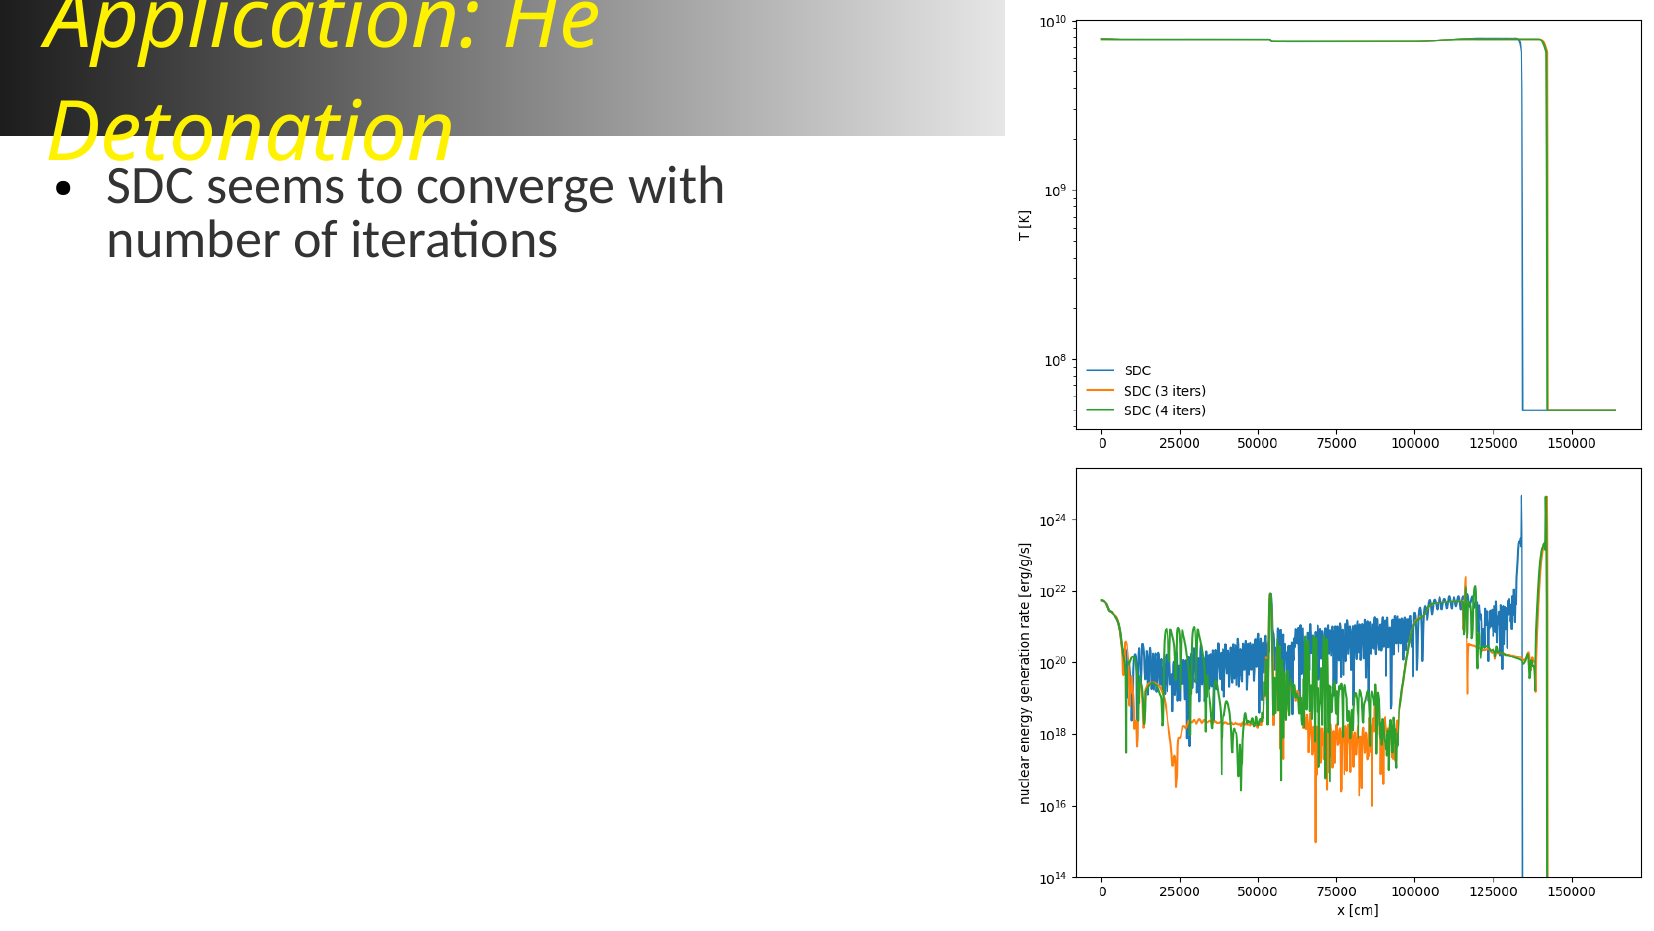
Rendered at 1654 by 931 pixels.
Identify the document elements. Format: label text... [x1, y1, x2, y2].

list SDC seems to converge with number of iterations [29, 156, 886, 901]
picture [1005, 0, 1654, 931]
title Application: He Detonation [45, 13, 1005, 130]
